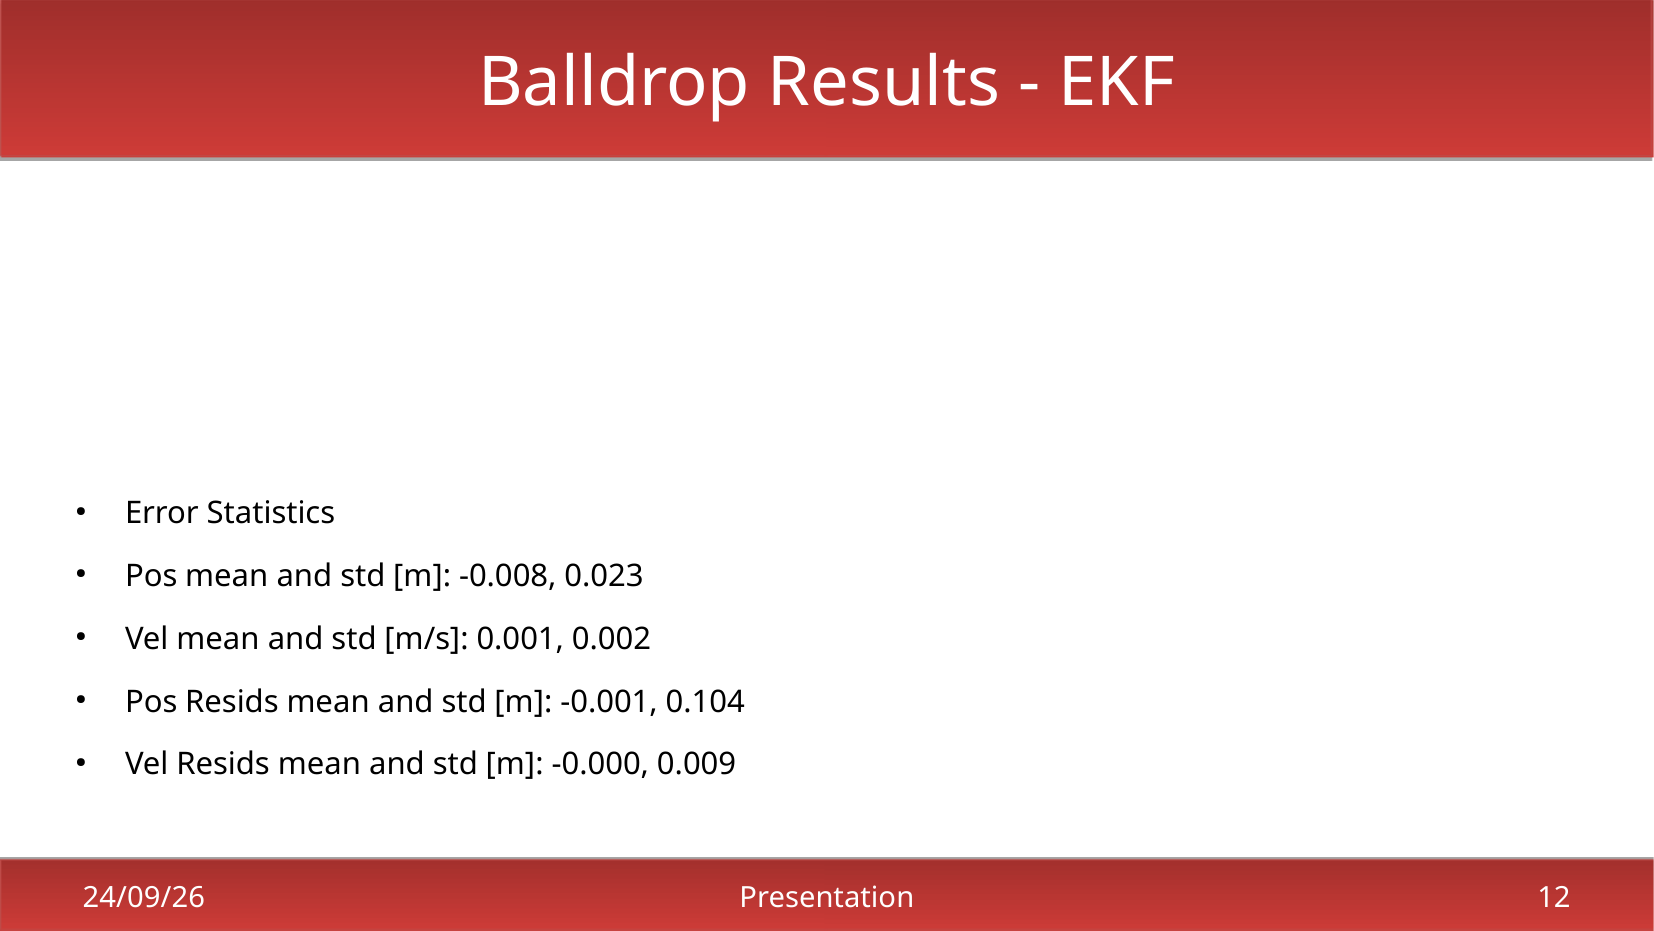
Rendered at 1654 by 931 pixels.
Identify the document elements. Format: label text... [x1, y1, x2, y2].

title Balldrop Results - EKF [59, 23, 1595, 133]
list Error Statistics Pos mean and std [m]: -0.008, 0.023 Vel mean and std [m/s]: 0.001, 0.002 Pos Resids mean and std [m]: -0.001, 0.104 Vel Resids mean and std [m]: -0.000, 0.009 [59, 177, 809, 792]
picture [0, 857, 1654, 931]
picture [0, 0, 1654, 161]
